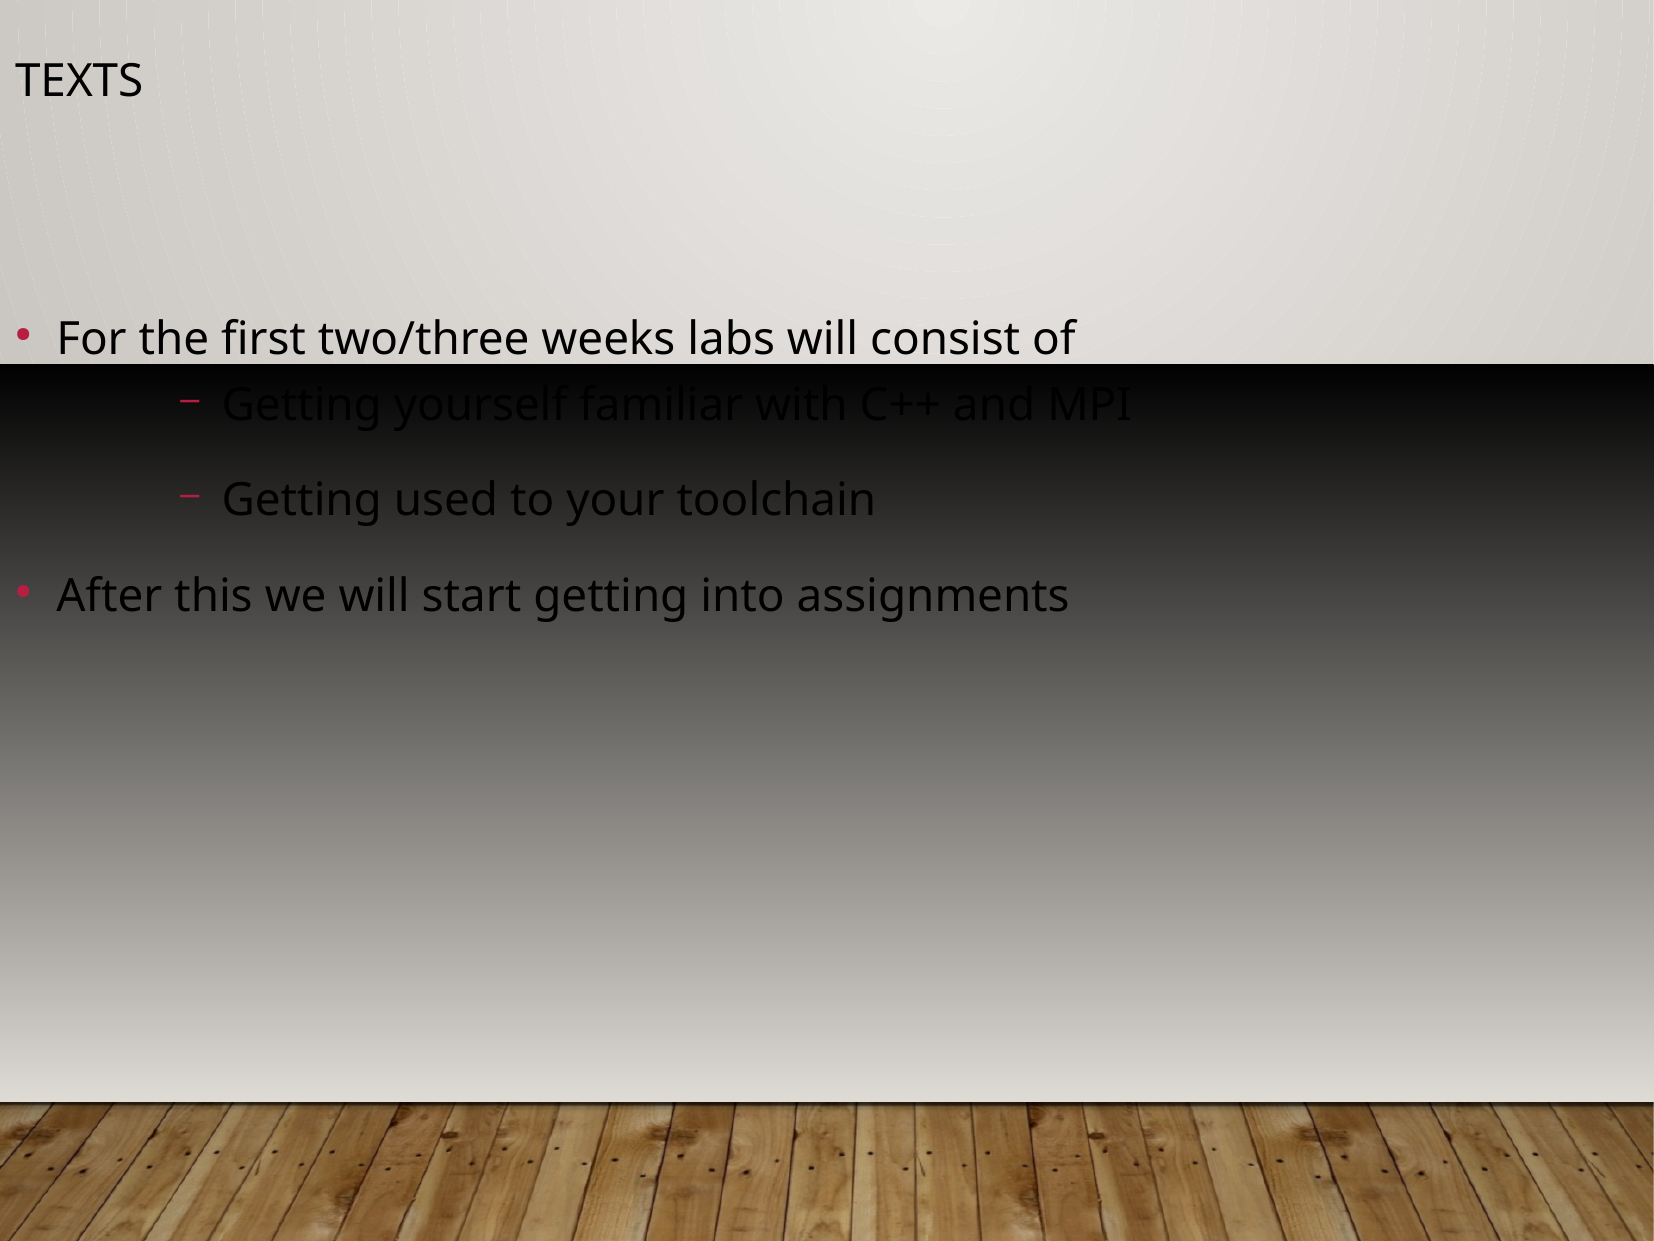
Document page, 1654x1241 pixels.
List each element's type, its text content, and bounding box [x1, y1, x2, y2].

list For the first two/three weeks labs will consist of Getting yourself familiar with C++ and MPI Getting used to your toolchain After this we will start getting into assignments [0, 290, 1489, 1010]
title Texts [0, 49, 1489, 257]
